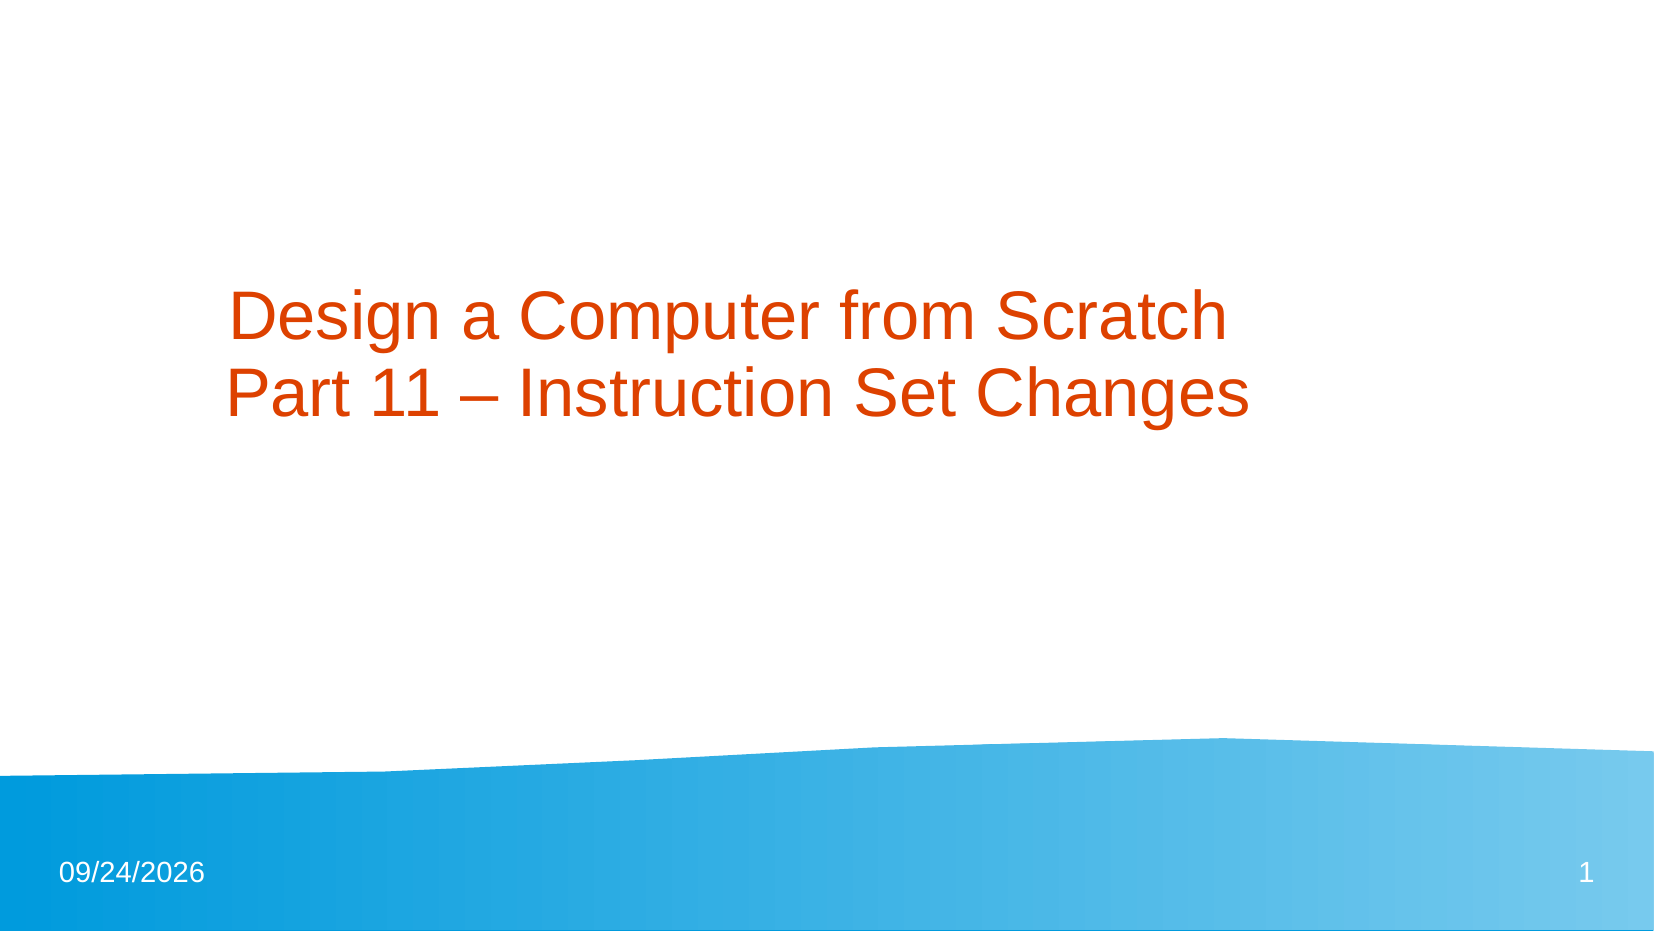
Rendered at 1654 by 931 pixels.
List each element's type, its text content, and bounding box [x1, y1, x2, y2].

title Design a Computer from Scratch Part 11 – Instruction Set Changes [0, 265, 1477, 443]
